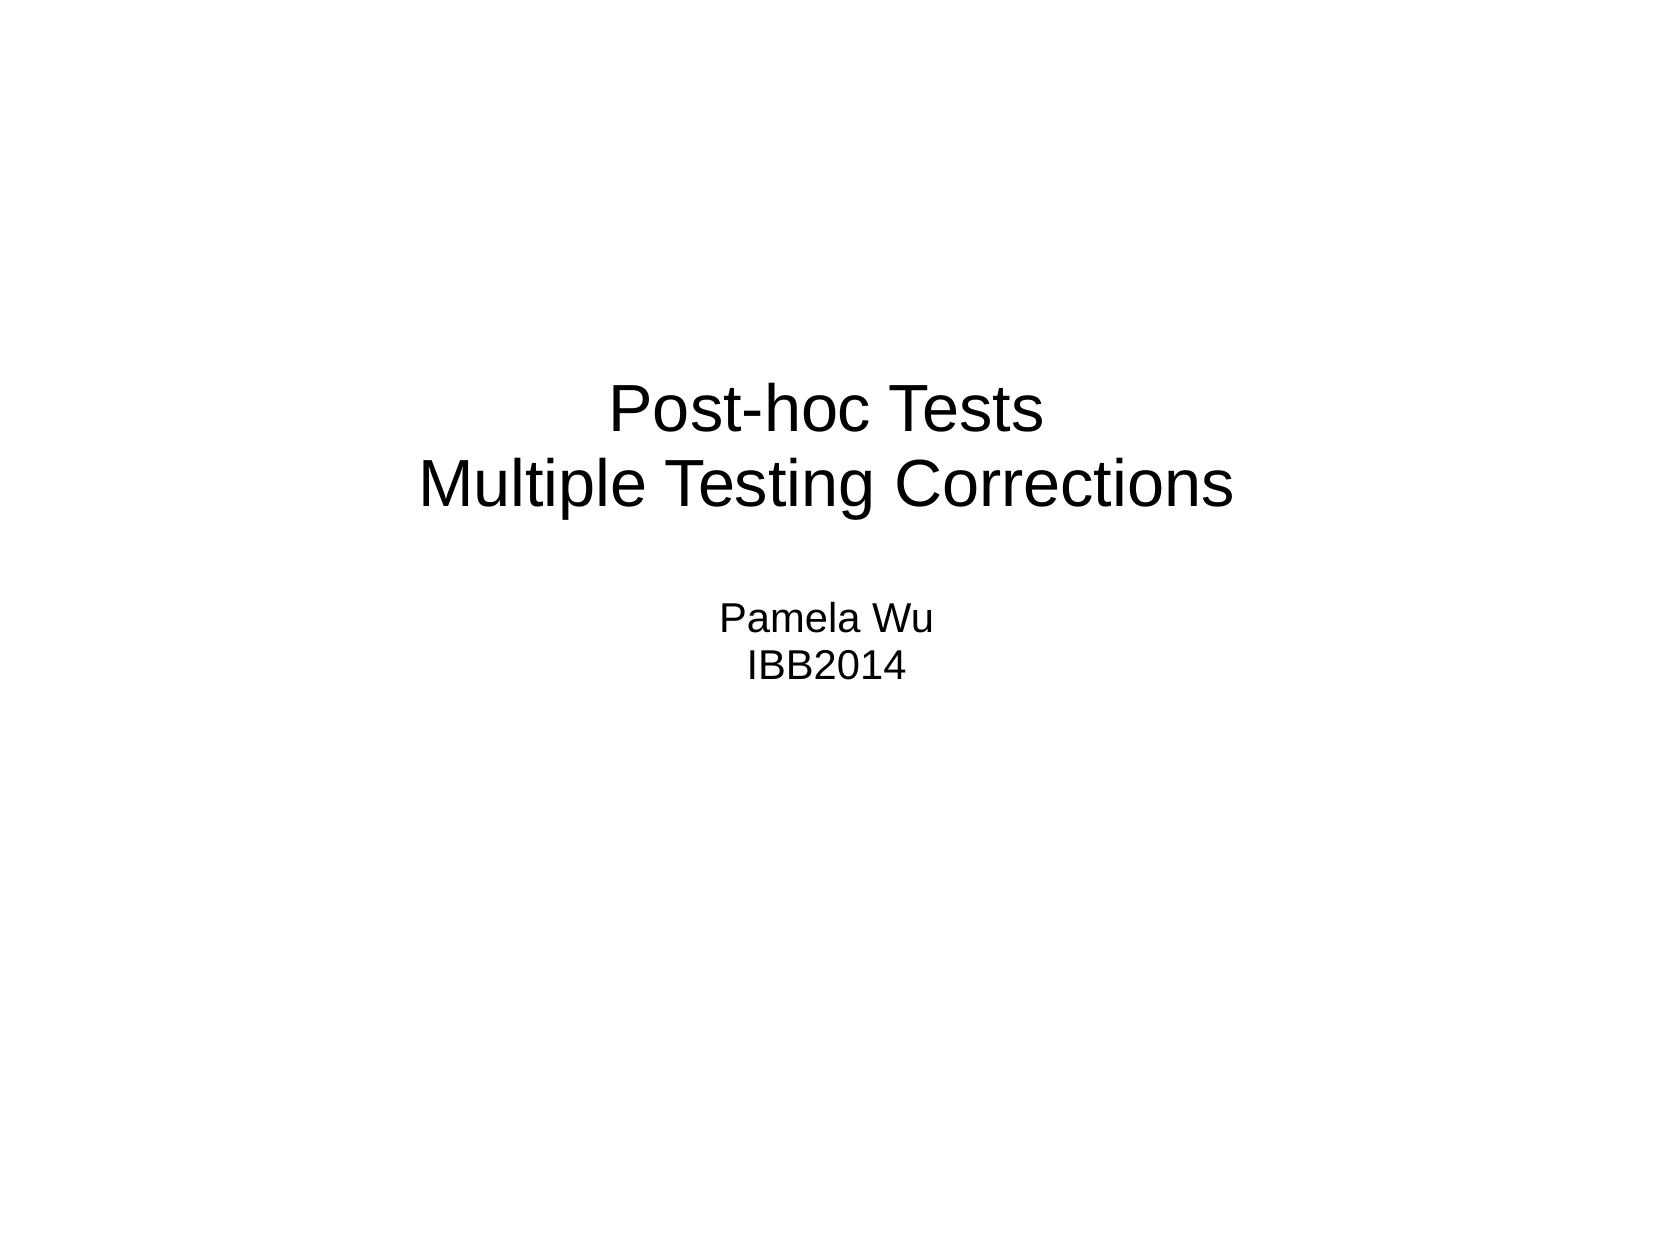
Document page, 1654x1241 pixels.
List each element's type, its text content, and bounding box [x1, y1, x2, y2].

subtitle Post-hoc Tests Multiple Testing Corrections Pamela Wu IBB2014 [82, 49, 1571, 1010]
